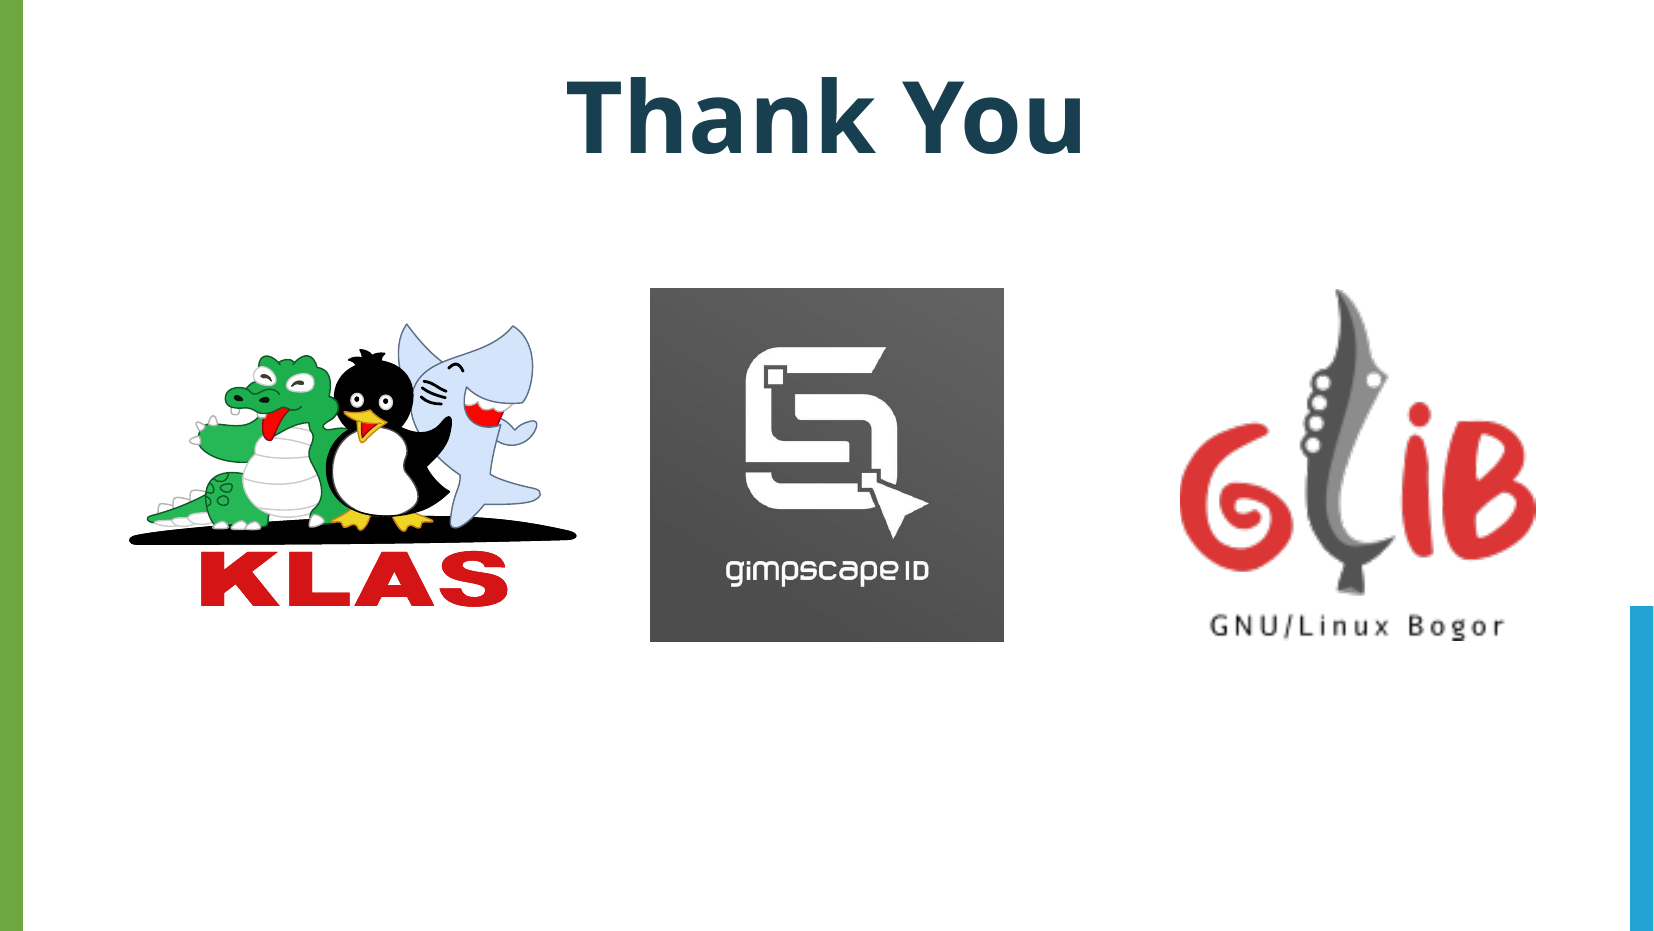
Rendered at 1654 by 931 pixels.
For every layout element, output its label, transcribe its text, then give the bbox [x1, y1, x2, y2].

picture [118, 283, 588, 647]
title Thank You [82, 37, 1571, 193]
picture [1180, 289, 1536, 641]
picture [650, 288, 1004, 642]
